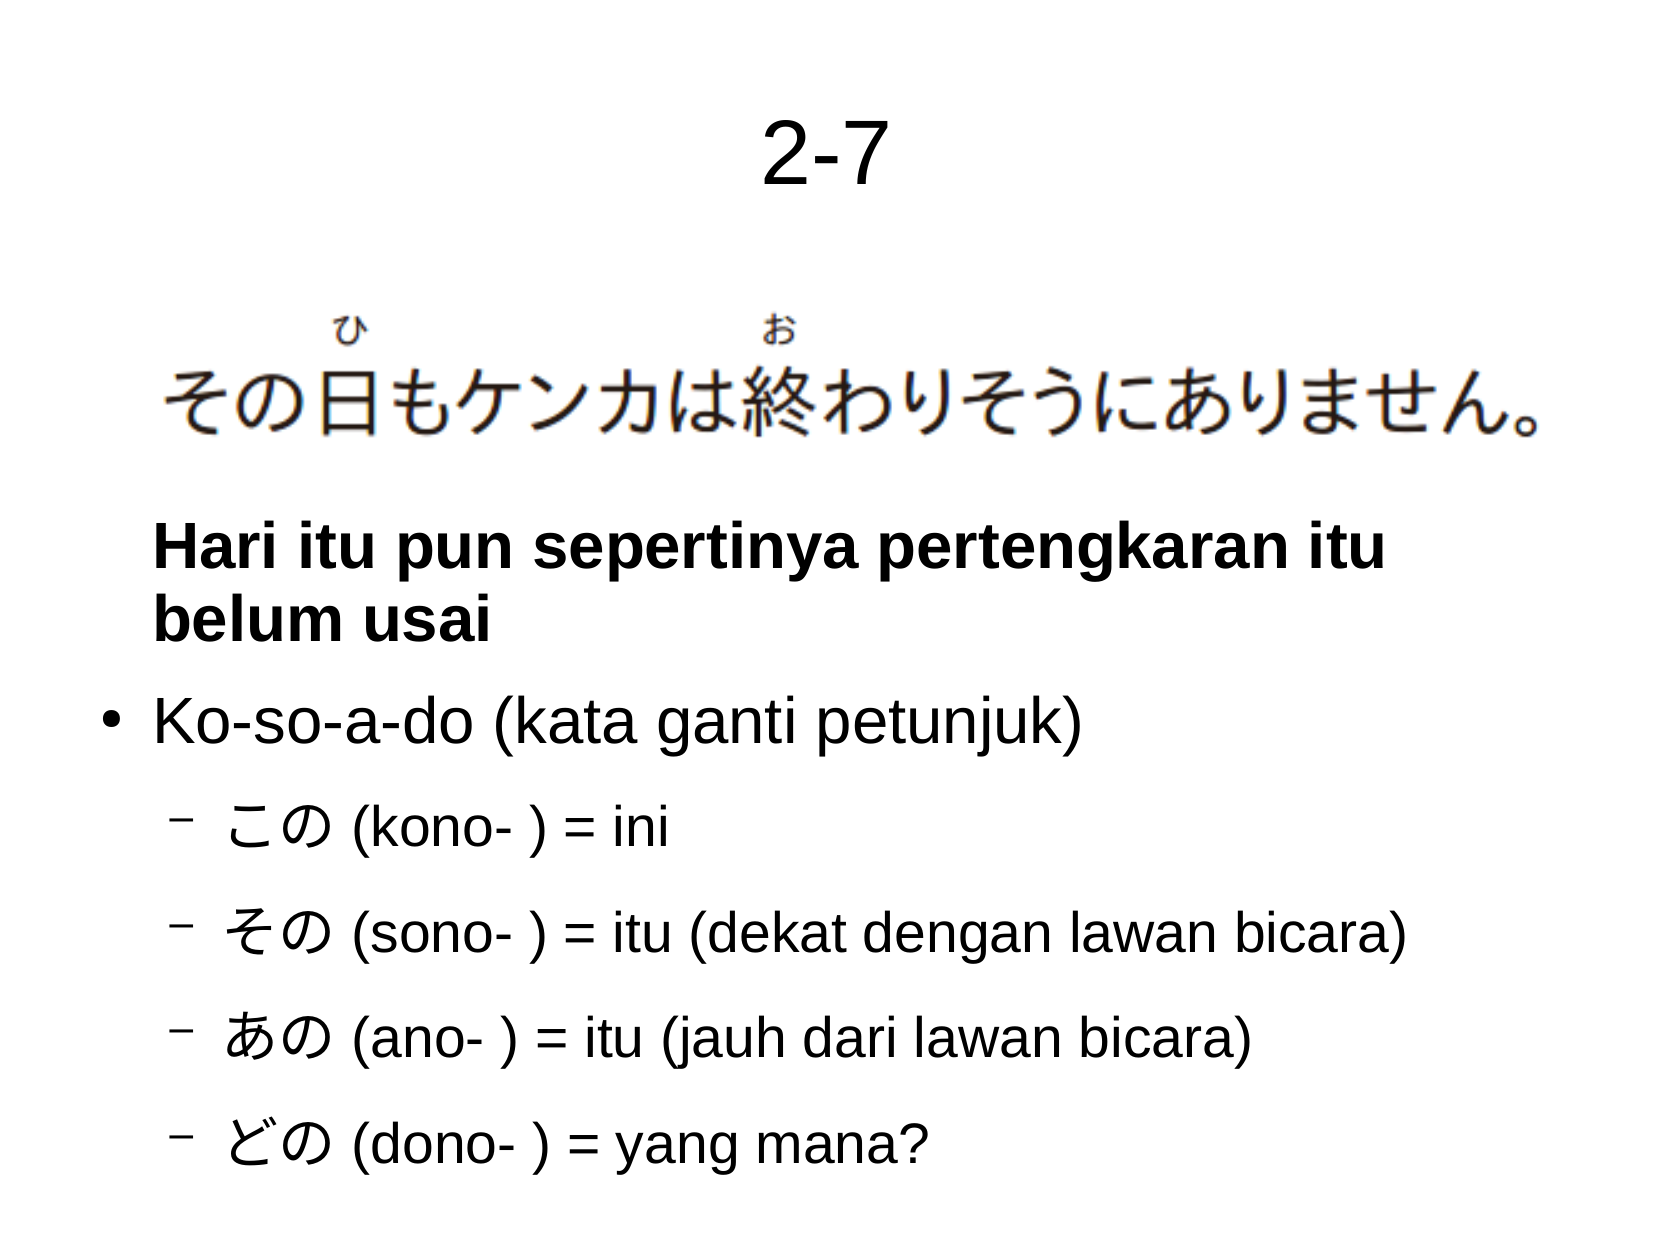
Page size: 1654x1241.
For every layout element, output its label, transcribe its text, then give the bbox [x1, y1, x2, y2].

list Hari itu pun sepertinya pertengkaran itu belum usai Ko-so-a-do (kata ganti petunjuk) この(kono- ) = ini その(sono- ) = itu (dekat dengan lawan bicara) あの(ano- ) = itu (jauh dari lawan bicara) どの(dono- ) = yang mana? [82, 510, 1571, 1186]
title 2-7 [82, 49, 1571, 257]
picture [157, 302, 1552, 451]
